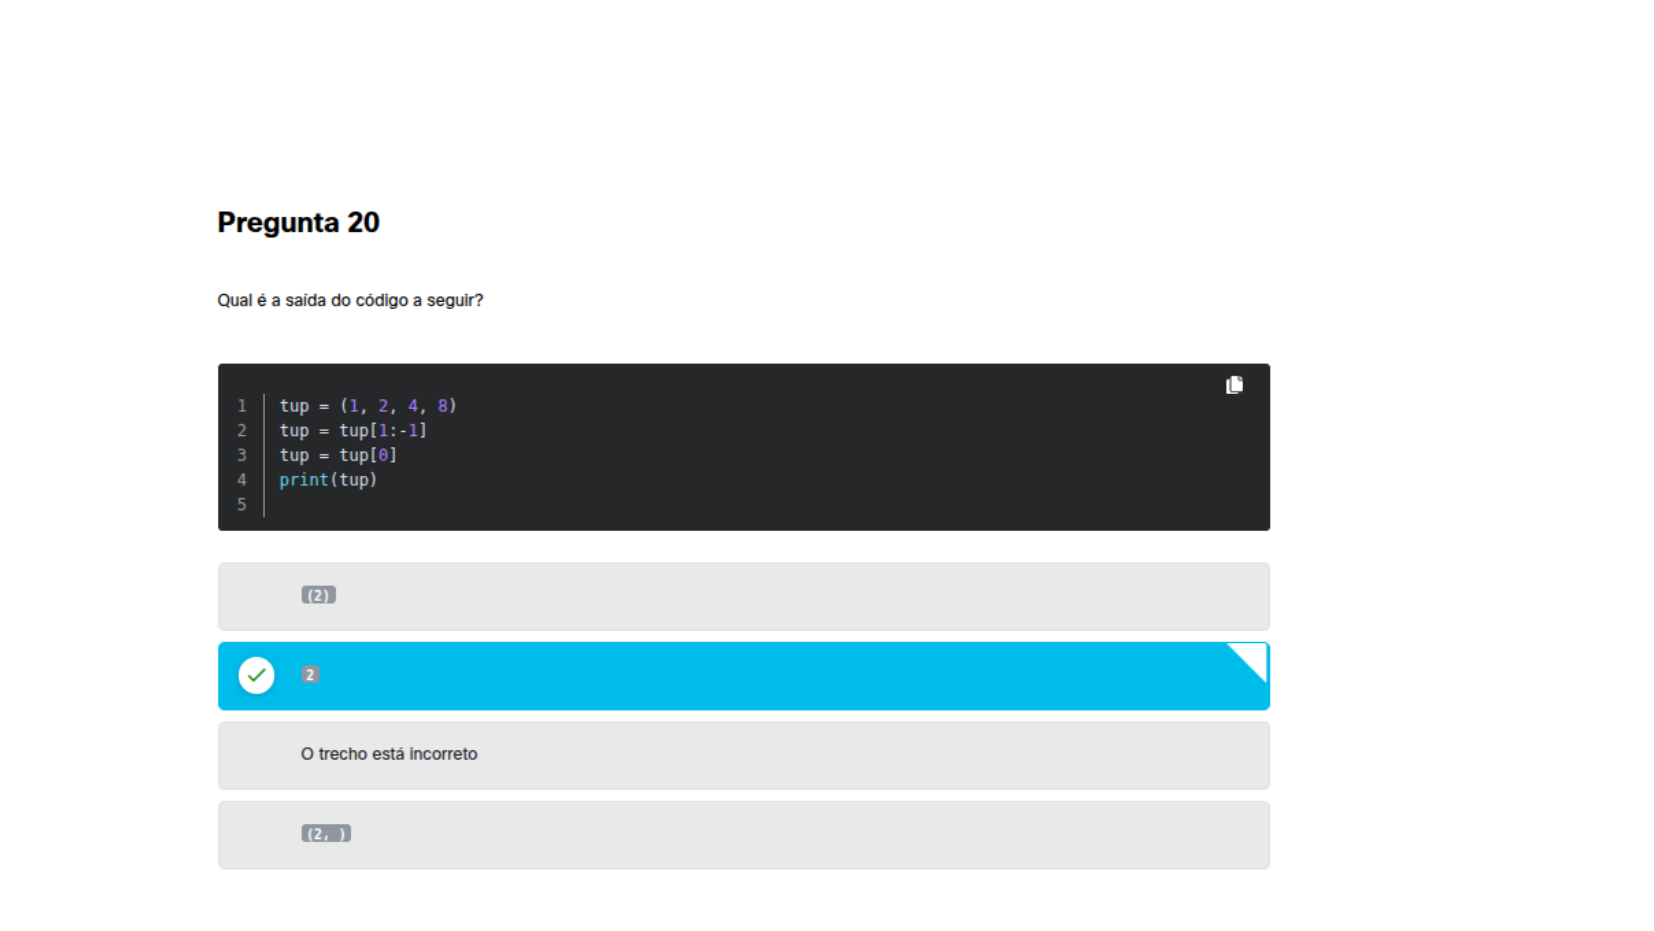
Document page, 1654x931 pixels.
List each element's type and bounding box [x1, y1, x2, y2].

picture [206, 198, 1306, 886]
